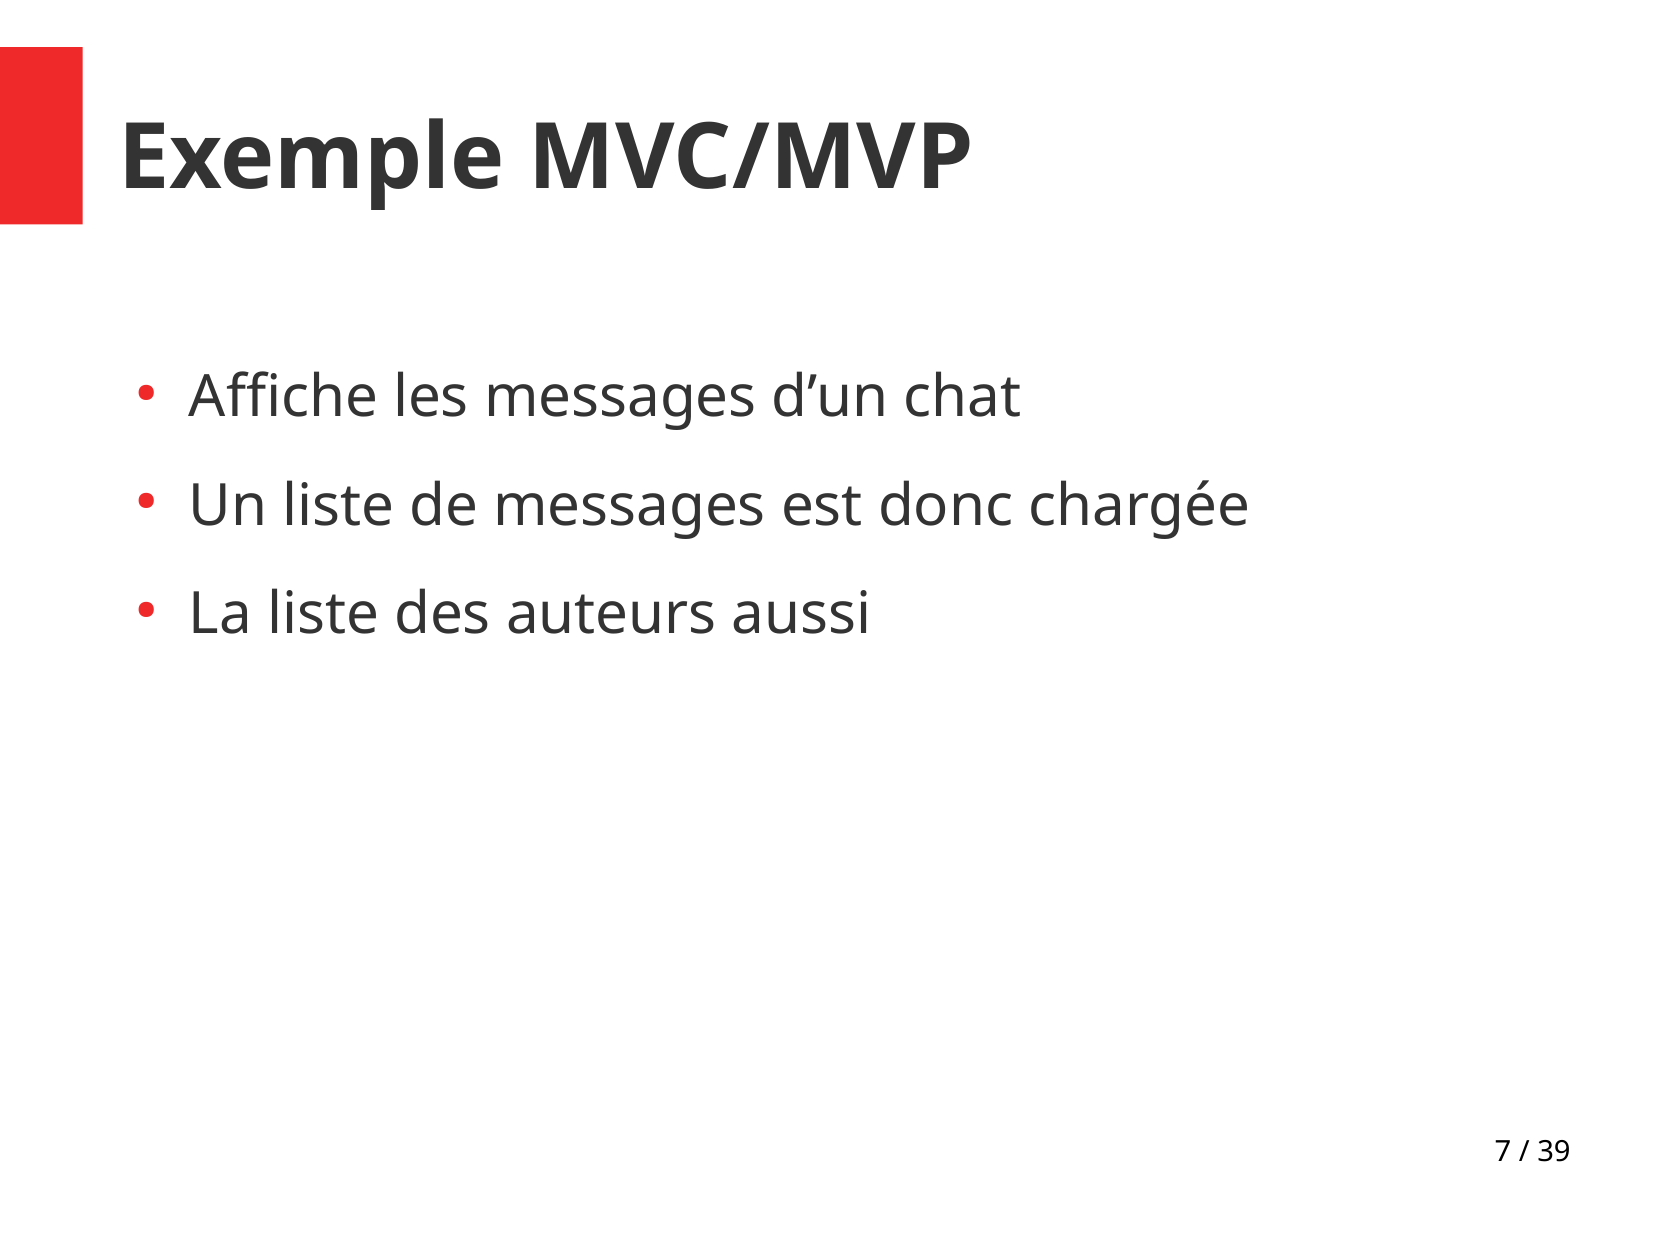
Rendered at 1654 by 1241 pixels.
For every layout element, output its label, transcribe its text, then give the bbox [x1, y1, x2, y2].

list Affiche les messages d’un chat Un liste de messages est donc chargée La liste des auteurs aussi [118, 354, 1536, 1074]
title Exemple MVC/MVP [118, 49, 1571, 257]
